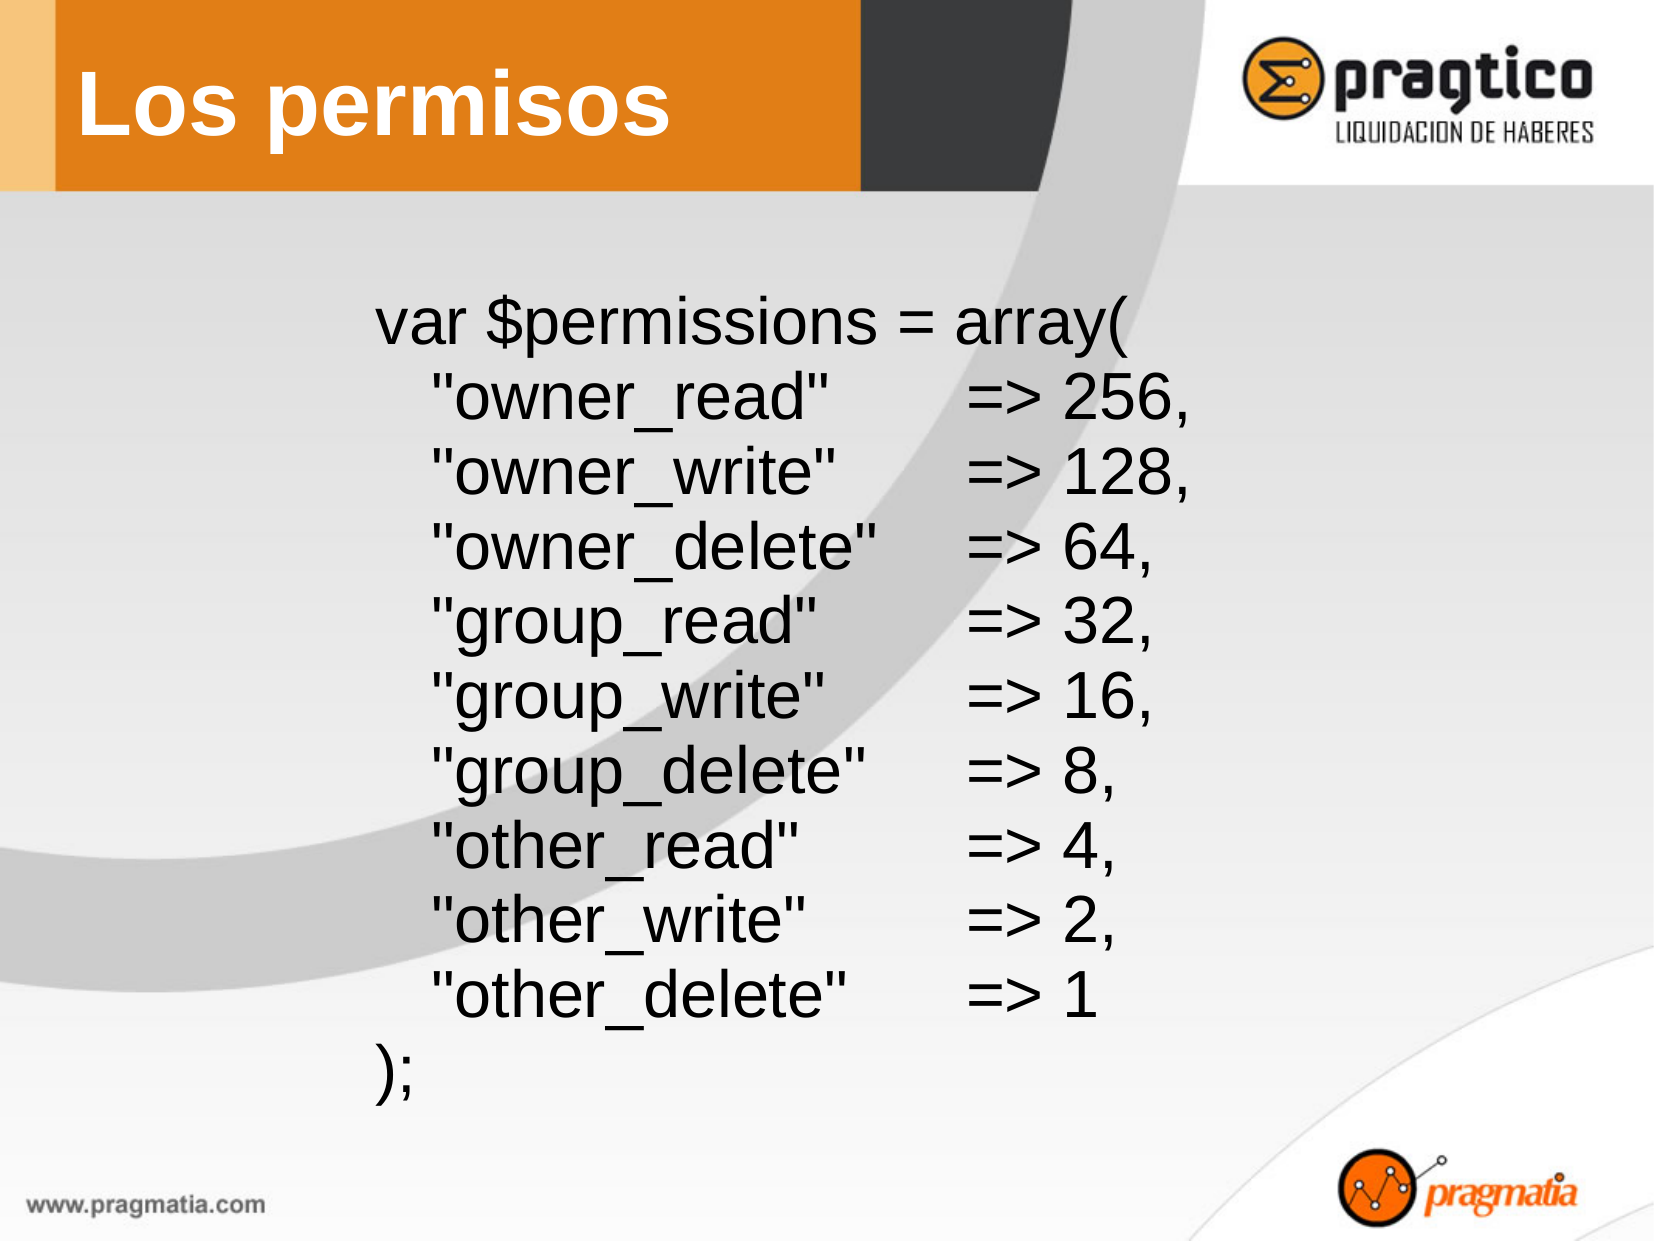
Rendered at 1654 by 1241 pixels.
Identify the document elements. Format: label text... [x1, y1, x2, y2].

text_box var $permissions = array( "owner_read" => 256, "owner_write" => 128, "owner_delete" => 64, "group_read" => 32, "group_write" => 16, "group_delete" => 8, "other_read" => 4, "other_write" => 2, "other_delete" => 1 ); [360, 277, 1317, 1115]
title Los permisos [76, 0, 1565, 208]
picture [0, 0, 1654, 1241]
